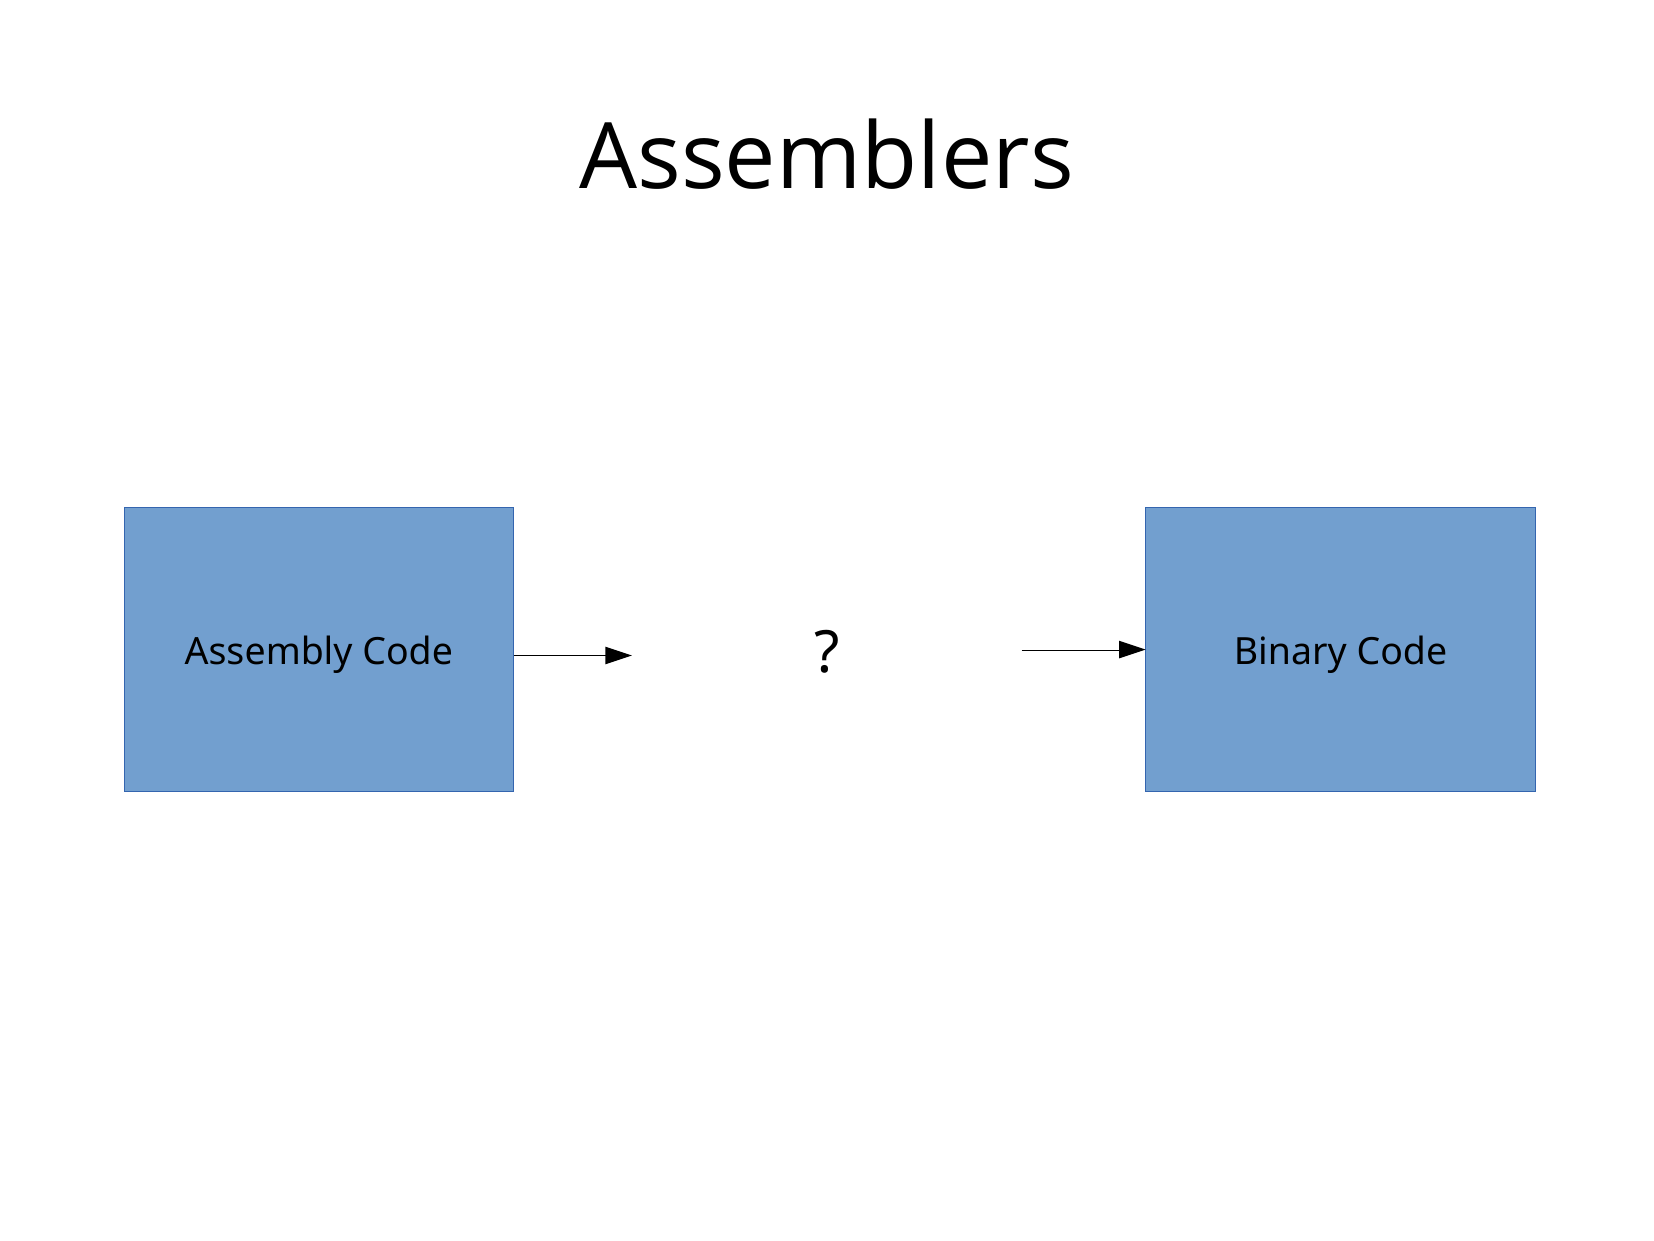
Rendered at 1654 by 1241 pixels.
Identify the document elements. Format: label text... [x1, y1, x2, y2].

text_box ? [631, 555, 1022, 745]
title Assemblers [82, 49, 1571, 257]
text_box Assembly Code [124, 507, 514, 792]
text_box Binary Code [1145, 507, 1536, 792]
